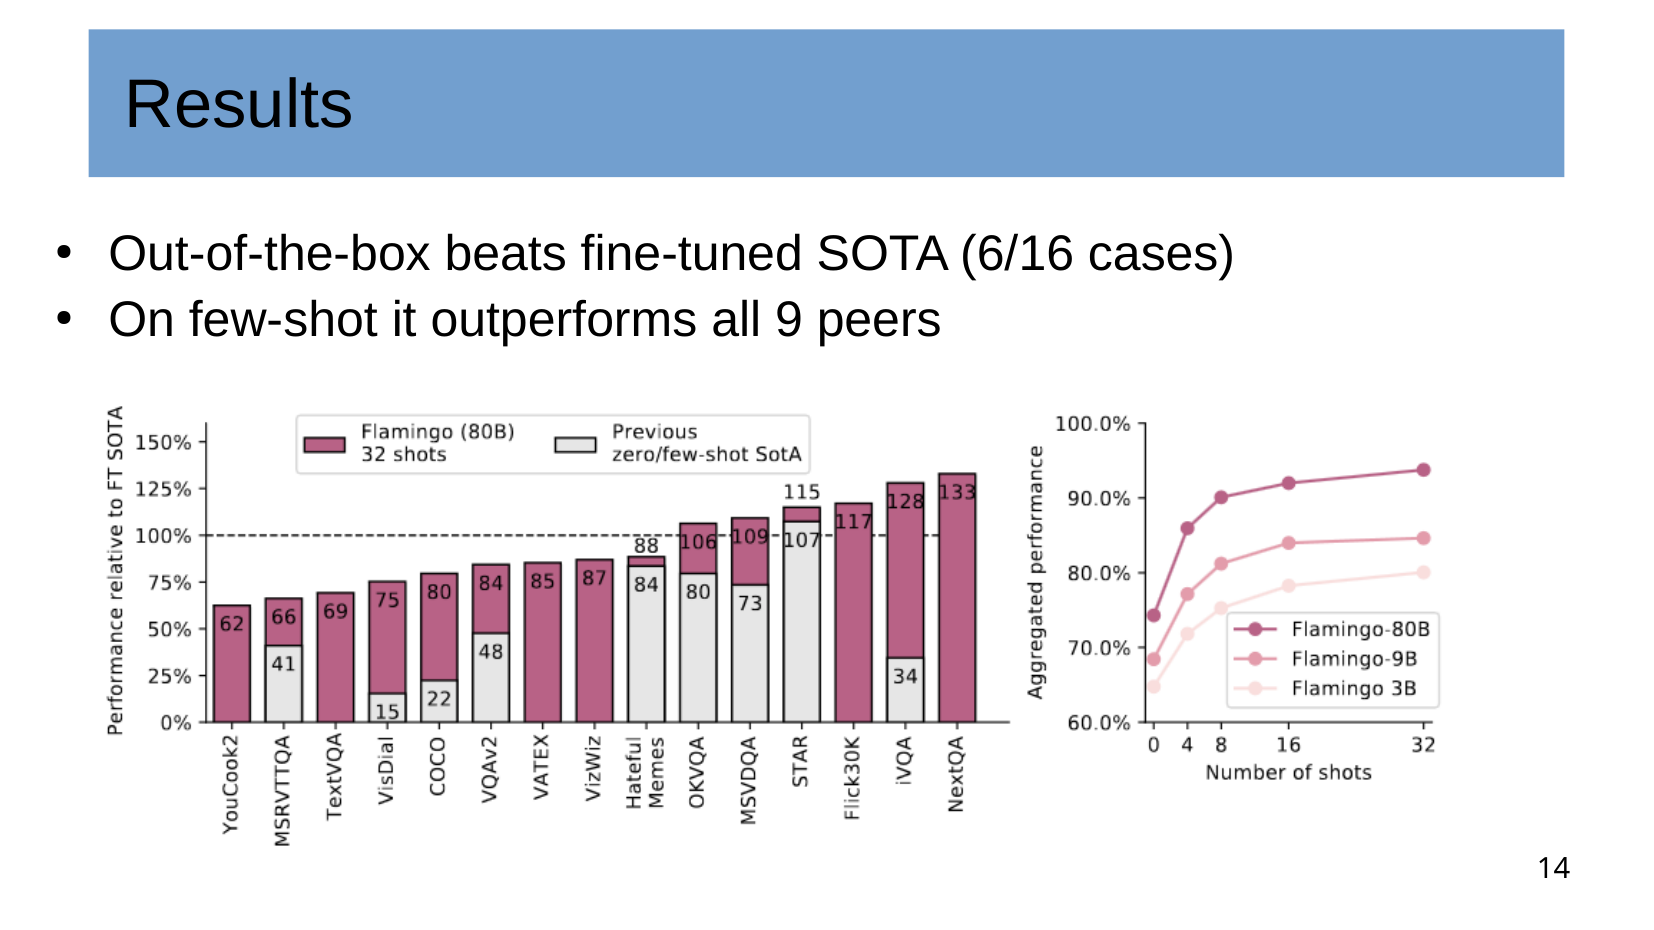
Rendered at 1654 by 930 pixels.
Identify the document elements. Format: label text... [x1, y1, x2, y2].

picture [98, 398, 1463, 863]
title Results [88, 29, 1565, 178]
list Out-of-the-box beats fine-tuned SOTA (6/16 cases) On few-shot it outperforms all 9 peers [37, 224, 1537, 450]
